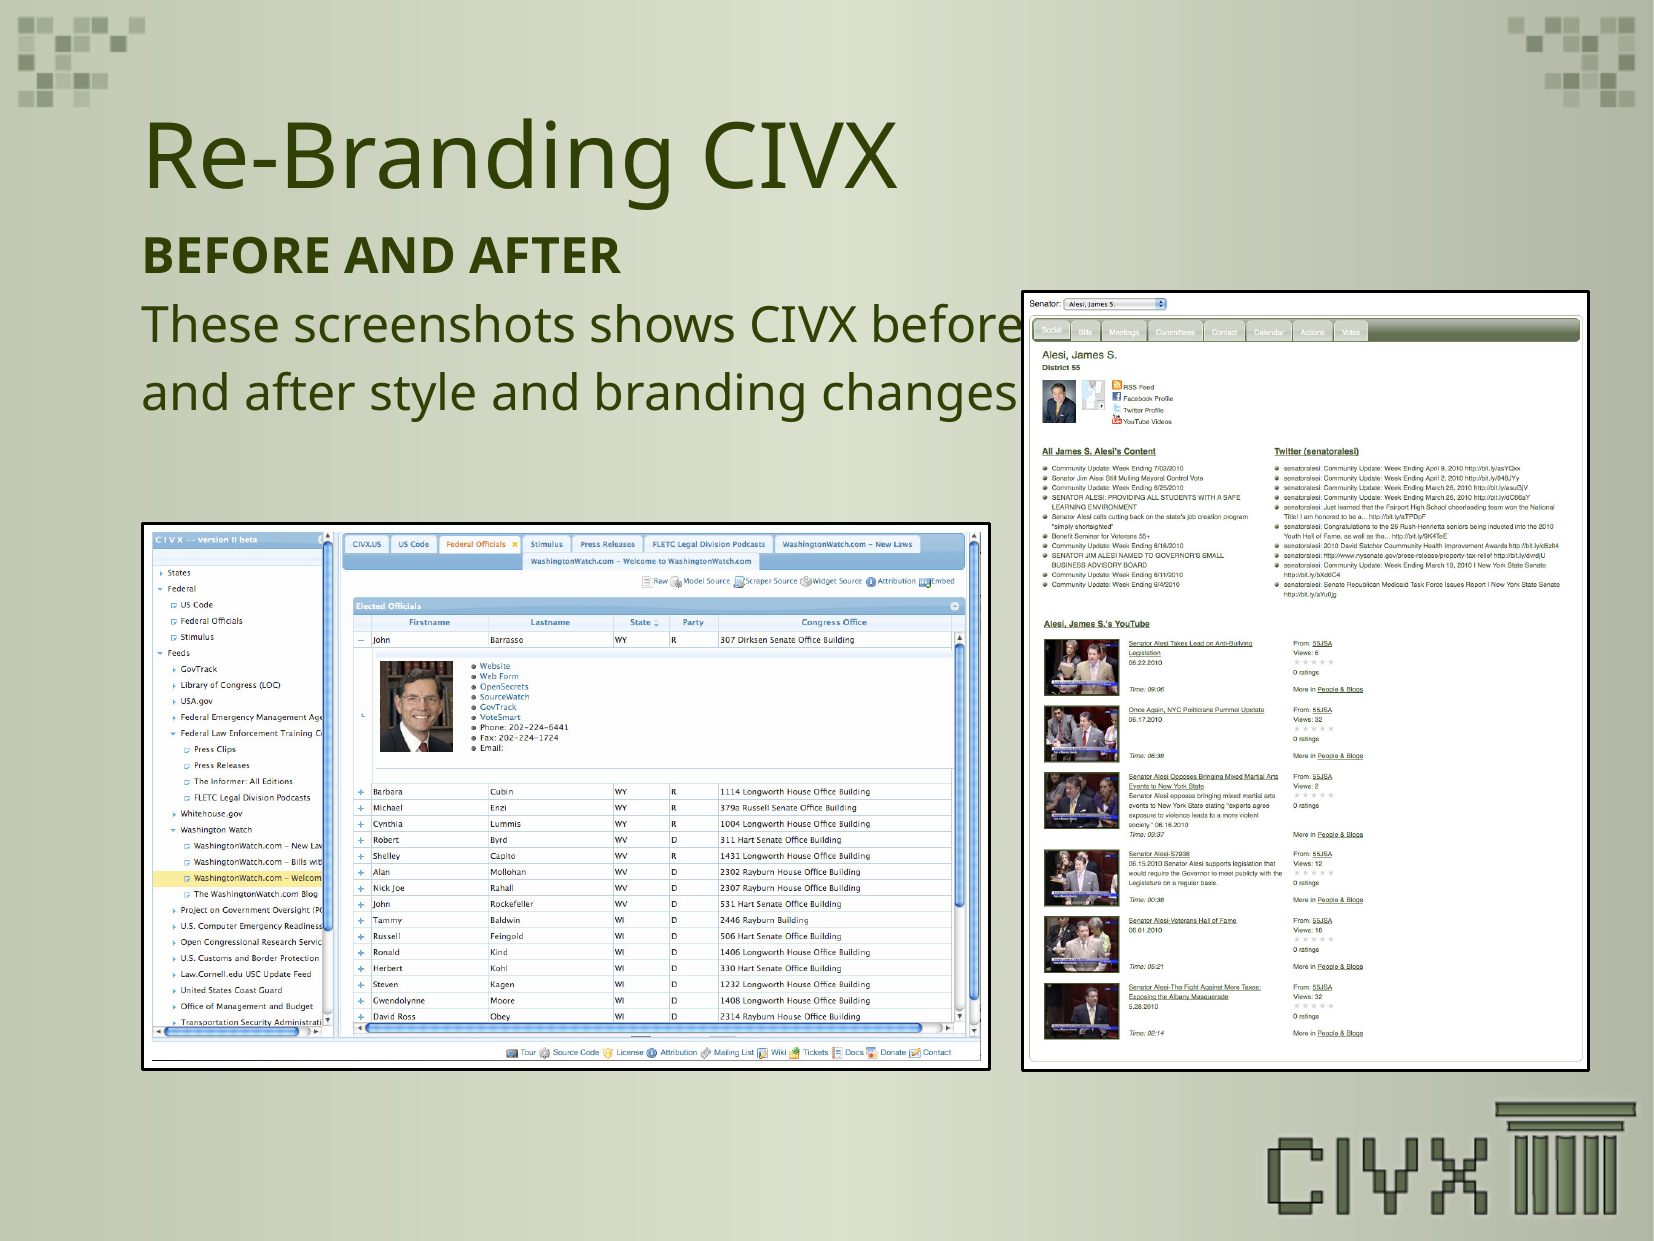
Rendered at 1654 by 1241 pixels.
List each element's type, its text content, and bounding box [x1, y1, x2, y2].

title Re-Branding CIVX [141, 56, 1630, 250]
subtitle BEFORE AND AFTER These screenshots shows CIVX before and after style and branding changes. [141, 262, 1630, 1066]
picture [0, 0, 1654, 1241]
